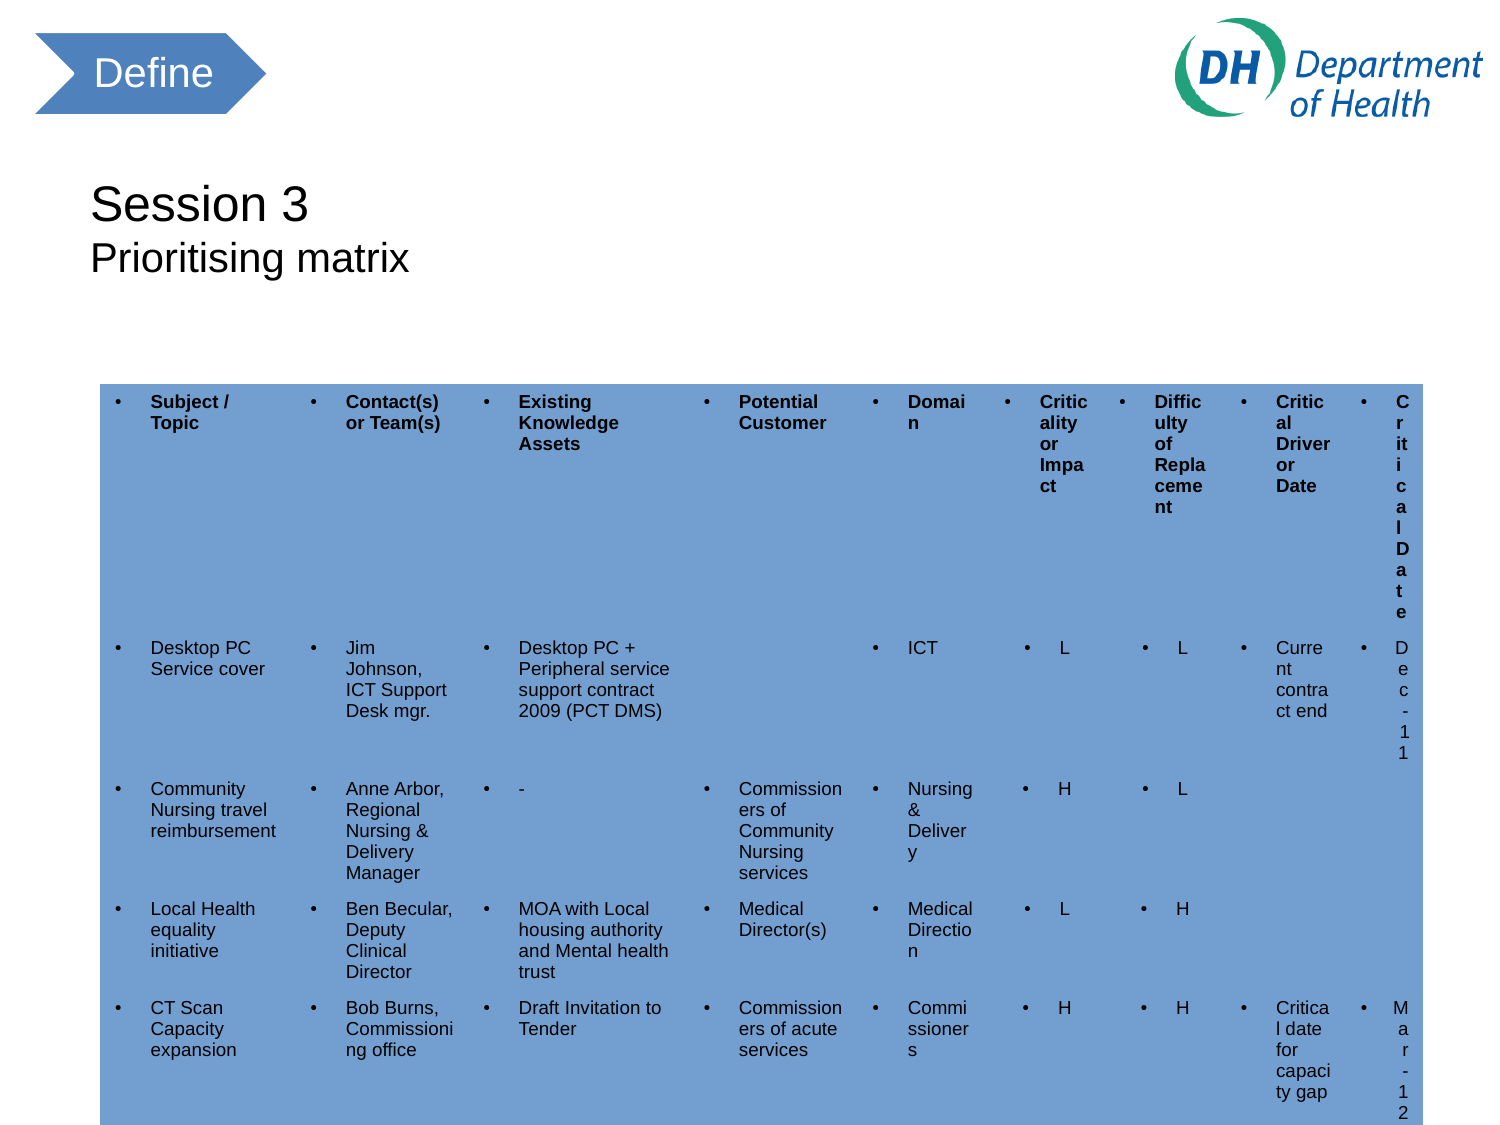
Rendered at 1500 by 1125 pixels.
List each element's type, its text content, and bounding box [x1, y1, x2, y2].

table_cell H [990, 771, 1104, 891]
table_cell Community Nursing travel reimbursement [100, 771, 296, 891]
table_cell Medical Direction [858, 891, 990, 990]
table_cell Draft Invitation to Tender [468, 990, 689, 1125]
table_cell H [990, 990, 1104, 1125]
table_cell [1346, 891, 1423, 990]
table_cell Anne Arbor, Regional Nursing & Delivery Manager [296, 771, 468, 891]
table_cell [689, 630, 858, 771]
table_cell ICT [858, 630, 990, 771]
table_cell MOA with Local housing authority and Mental health trust [468, 891, 689, 990]
table_cell Commissioners of Community Nursing services [689, 771, 858, 891]
table_header Existing Knowledge Assets [468, 384, 689, 630]
table_cell Dec-11 [1346, 630, 1423, 771]
table_cell - [468, 771, 689, 891]
table_cell Desktop PC + Peripheral service support contract 2009 (PCT DMS) [468, 630, 689, 771]
table_cell Mar-12 [1346, 990, 1423, 1125]
table_cell L [1104, 771, 1226, 891]
table_cell L [1104, 630, 1226, 771]
table_header Contact(s) or Team(s) [296, 384, 468, 630]
table_header Criticality or Impact [990, 384, 1104, 630]
table_cell Ben Becular, Deputy Clinical Director [296, 891, 468, 990]
table_cell Commissioners of acute services [689, 990, 858, 1125]
table_cell Critical date for capacity gap [1226, 990, 1346, 1125]
title Session 3 Prioritising matrix [75, 163, 1426, 352]
table_cell Jim Johnson, ICT Support Desk mgr. [296, 630, 468, 771]
table_cell Bob Burns, Commissioning office [296, 990, 468, 1125]
table_cell Commissioners [858, 990, 990, 1125]
table_cell [1226, 891, 1346, 990]
table_cell H [1104, 990, 1226, 1125]
table_header Subject / Topic [100, 384, 296, 630]
table_cell H [1104, 891, 1226, 990]
table_cell L [990, 891, 1104, 990]
table_header Critical Driver or Date [1226, 384, 1346, 630]
table_header Potential Customer [689, 384, 858, 630]
table_cell Current contract end [1226, 630, 1346, 771]
table_header Difficulty of Replacement [1104, 384, 1226, 630]
table_cell Local Health equality initiative [100, 891, 296, 990]
table_header Domain [858, 384, 990, 630]
table_cell [1346, 771, 1423, 891]
table_cell CT Scan Capacity expansion [100, 990, 296, 1125]
table_header Critical Date [1346, 384, 1423, 630]
table_cell [1226, 771, 1346, 891]
picture [1175, 19, 1483, 117]
table_cell L [990, 630, 1104, 771]
table_cell Medical Director(s) [689, 891, 858, 990]
text_box Define [29, 30, 270, 117]
table_cell Nursing & Delivery [858, 771, 990, 891]
table_cell Desktop PC Service cover [100, 630, 296, 771]
